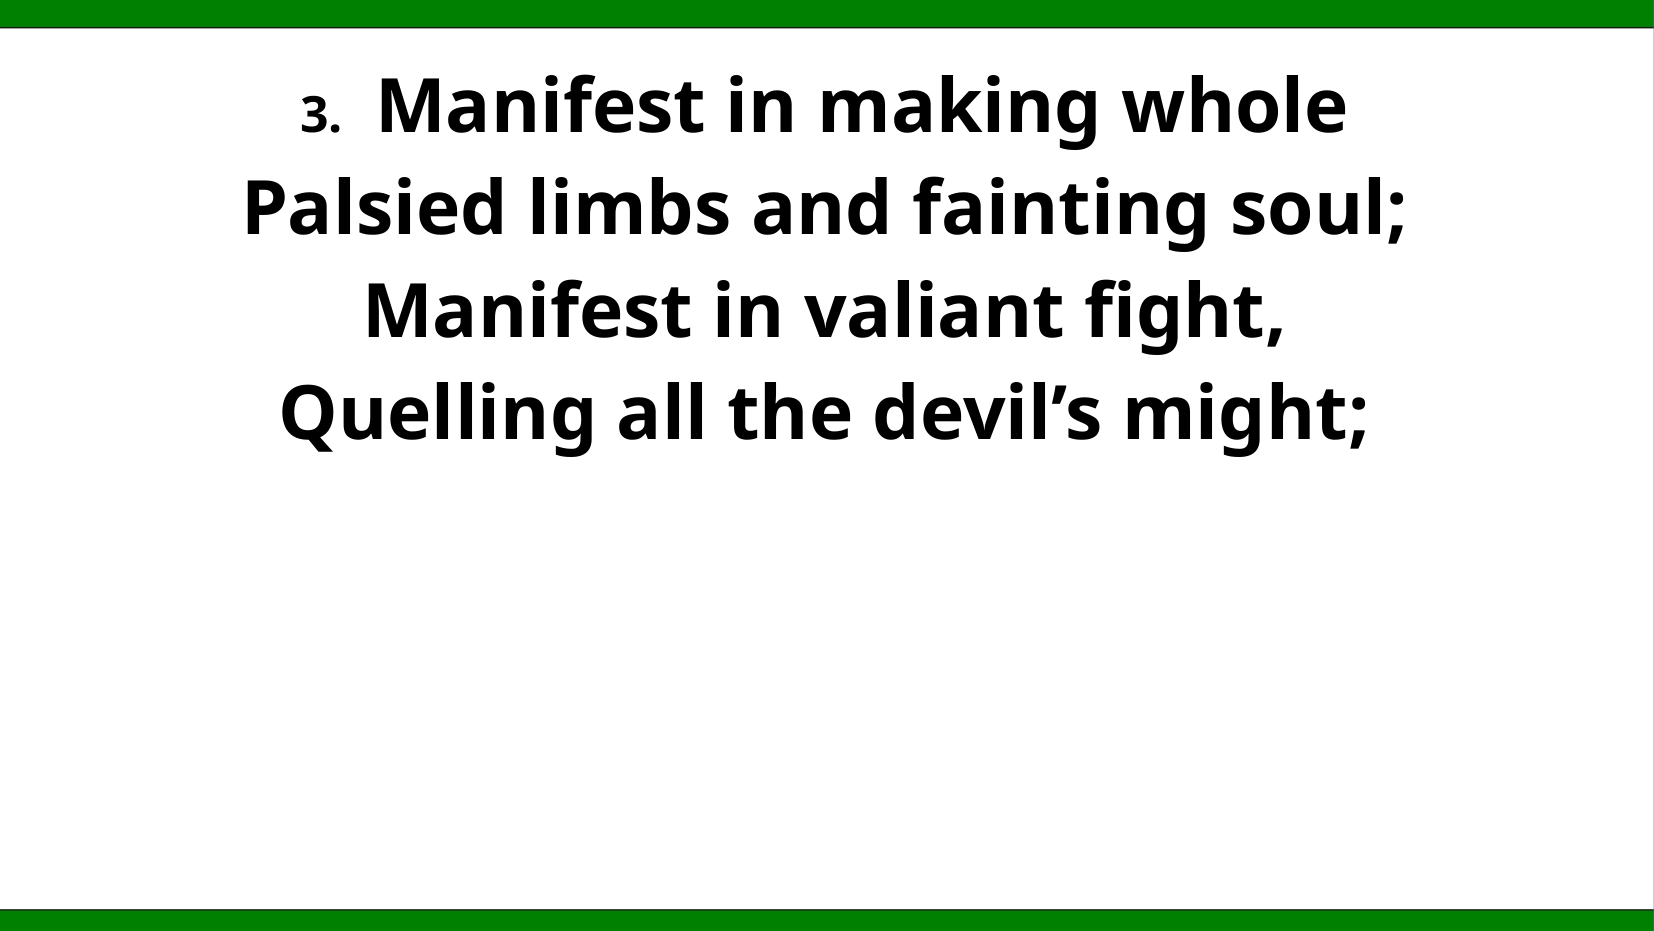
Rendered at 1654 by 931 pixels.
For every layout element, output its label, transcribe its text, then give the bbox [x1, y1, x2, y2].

picture [0, 0, 1654, 931]
text_box 3. Manifest in making whole Palsied limbs and fainting soul; Manifest in valiant fight, Quelling all the devil’s might; [90, 45, 1561, 466]
